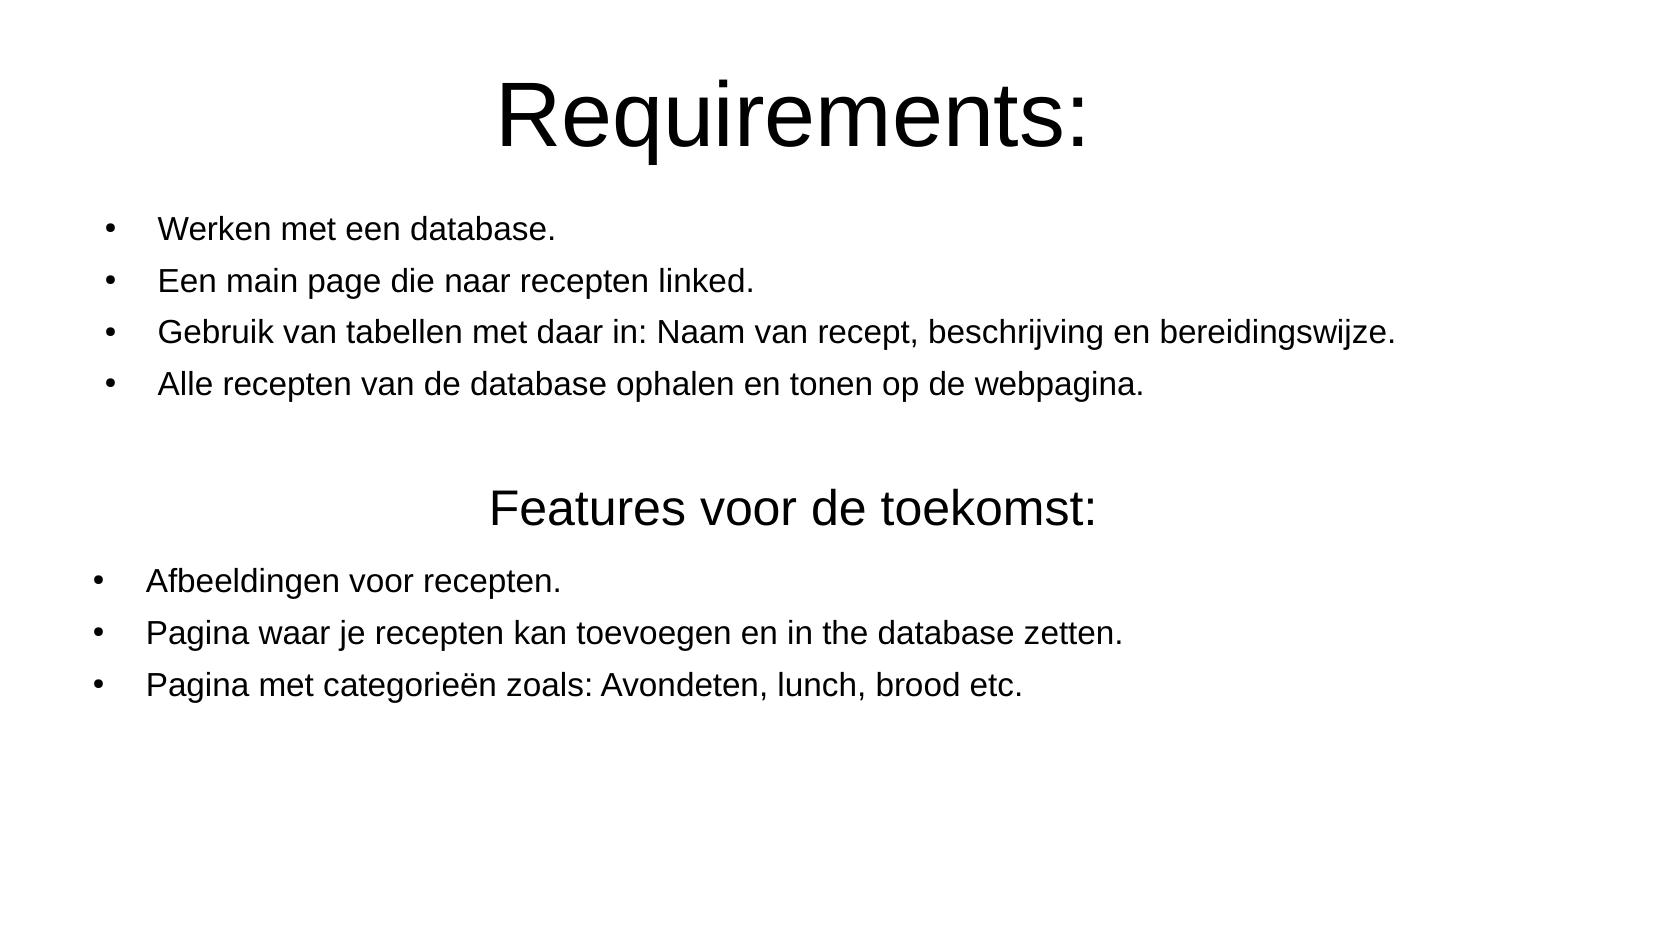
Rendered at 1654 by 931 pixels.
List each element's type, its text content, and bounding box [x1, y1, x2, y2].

title Requirements: [0, 37, 1654, 193]
list Afbeeldingen voor recepten. Pagina waar je recepten kan toevoegen en in the database zetten. Pagina met categorieën zoals: Avondeten, lunch, brood etc. [75, 562, 1564, 727]
list Werken met een database. Een main page die naar recepten linked. Gebruik van tabellen met daar in: Naam van recept, beschrijving en bereidingswijze. Alle recepten van de database ophalen en tonen op de webpagina. [86, 210, 1576, 376]
title Features voor de toekomst: [0, 430, 1654, 586]
